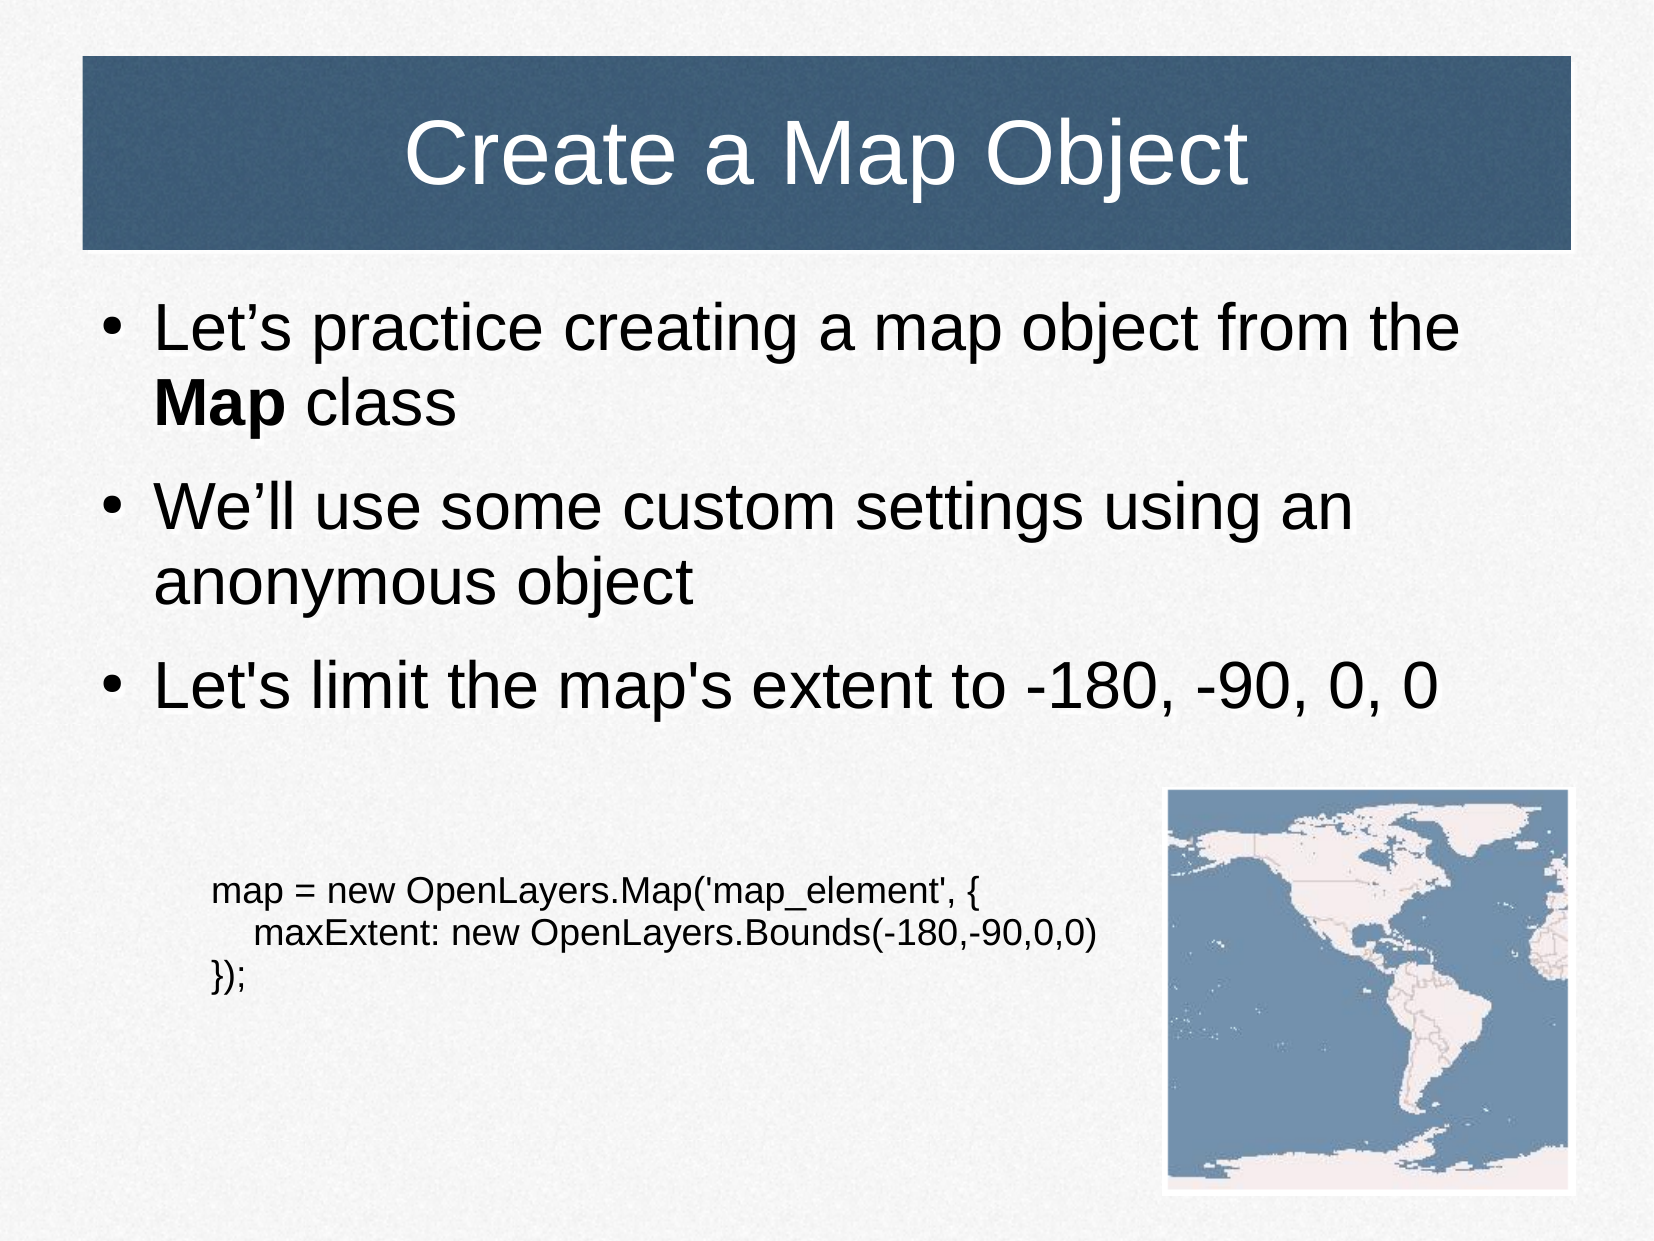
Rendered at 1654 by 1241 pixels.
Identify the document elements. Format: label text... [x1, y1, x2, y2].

list Let’s practice creating a map object from the Map class We’ll use some custom settings using an anonymous object Let's limit the map's extent to -180, -90, 0, 0 [82, 290, 1571, 1109]
picture [0, 0, 1654, 1241]
text_box map = new OpenLayers.Map('map_element', { maxExtent: new OpenLayers.Bounds(-180,-90,0,0) }); [112, 862, 1113, 1004]
title Create a Map Object [82, 56, 1571, 250]
